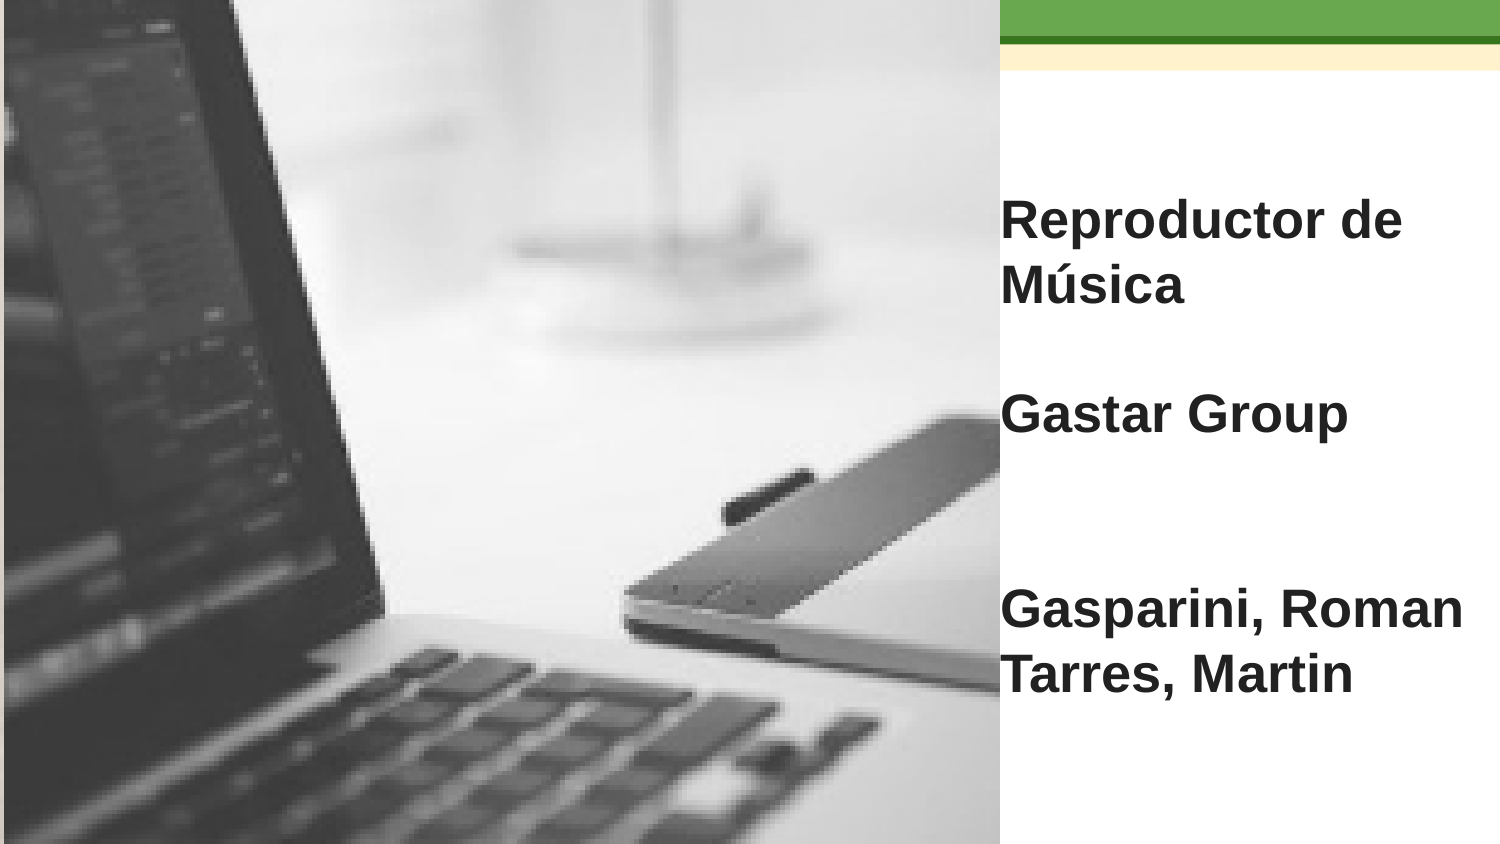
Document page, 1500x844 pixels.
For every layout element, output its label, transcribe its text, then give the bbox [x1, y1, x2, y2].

picture [0, 0, 1000, 844]
title Reproductor de Música Gastar Group Gasparini, Roman Tarres, Martin [985, 123, 1500, 719]
